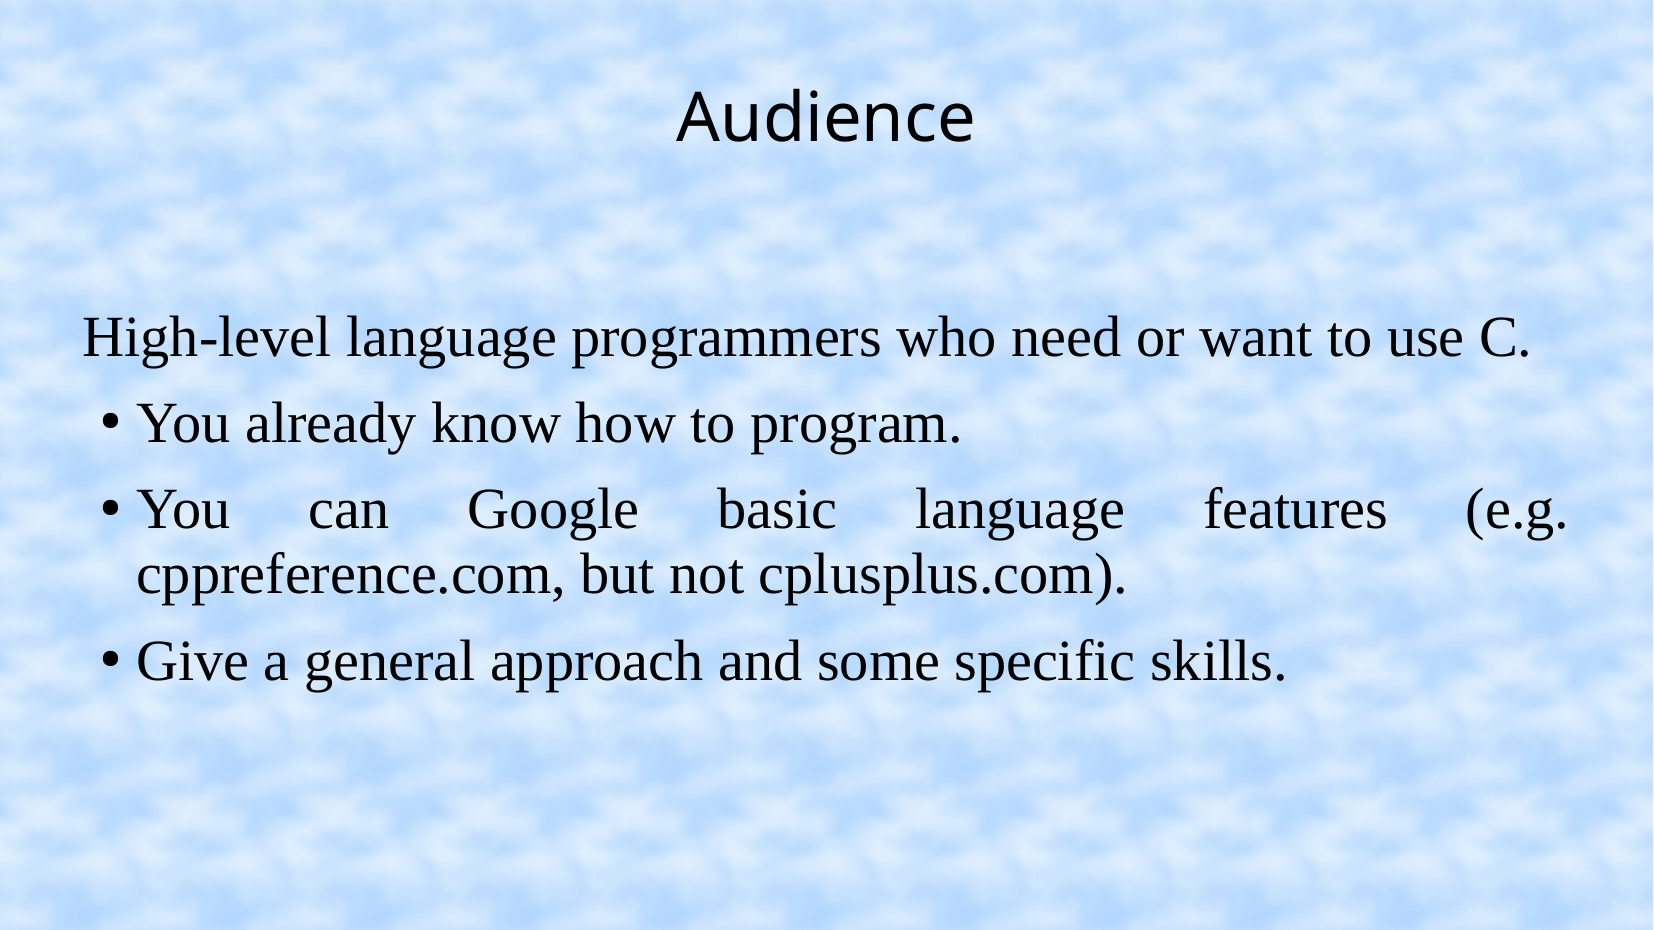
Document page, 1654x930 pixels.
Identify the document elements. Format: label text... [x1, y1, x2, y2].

list High-level language programmers who need or want to use C. You already know how to program. You can Google basic language features (e.g. cppreference.com, but not cplusplus.com). Give a general approach and some specific skills. [82, 217, 1571, 841]
picture [0, 0, 1654, 930]
title Audience [82, 36, 1571, 193]
